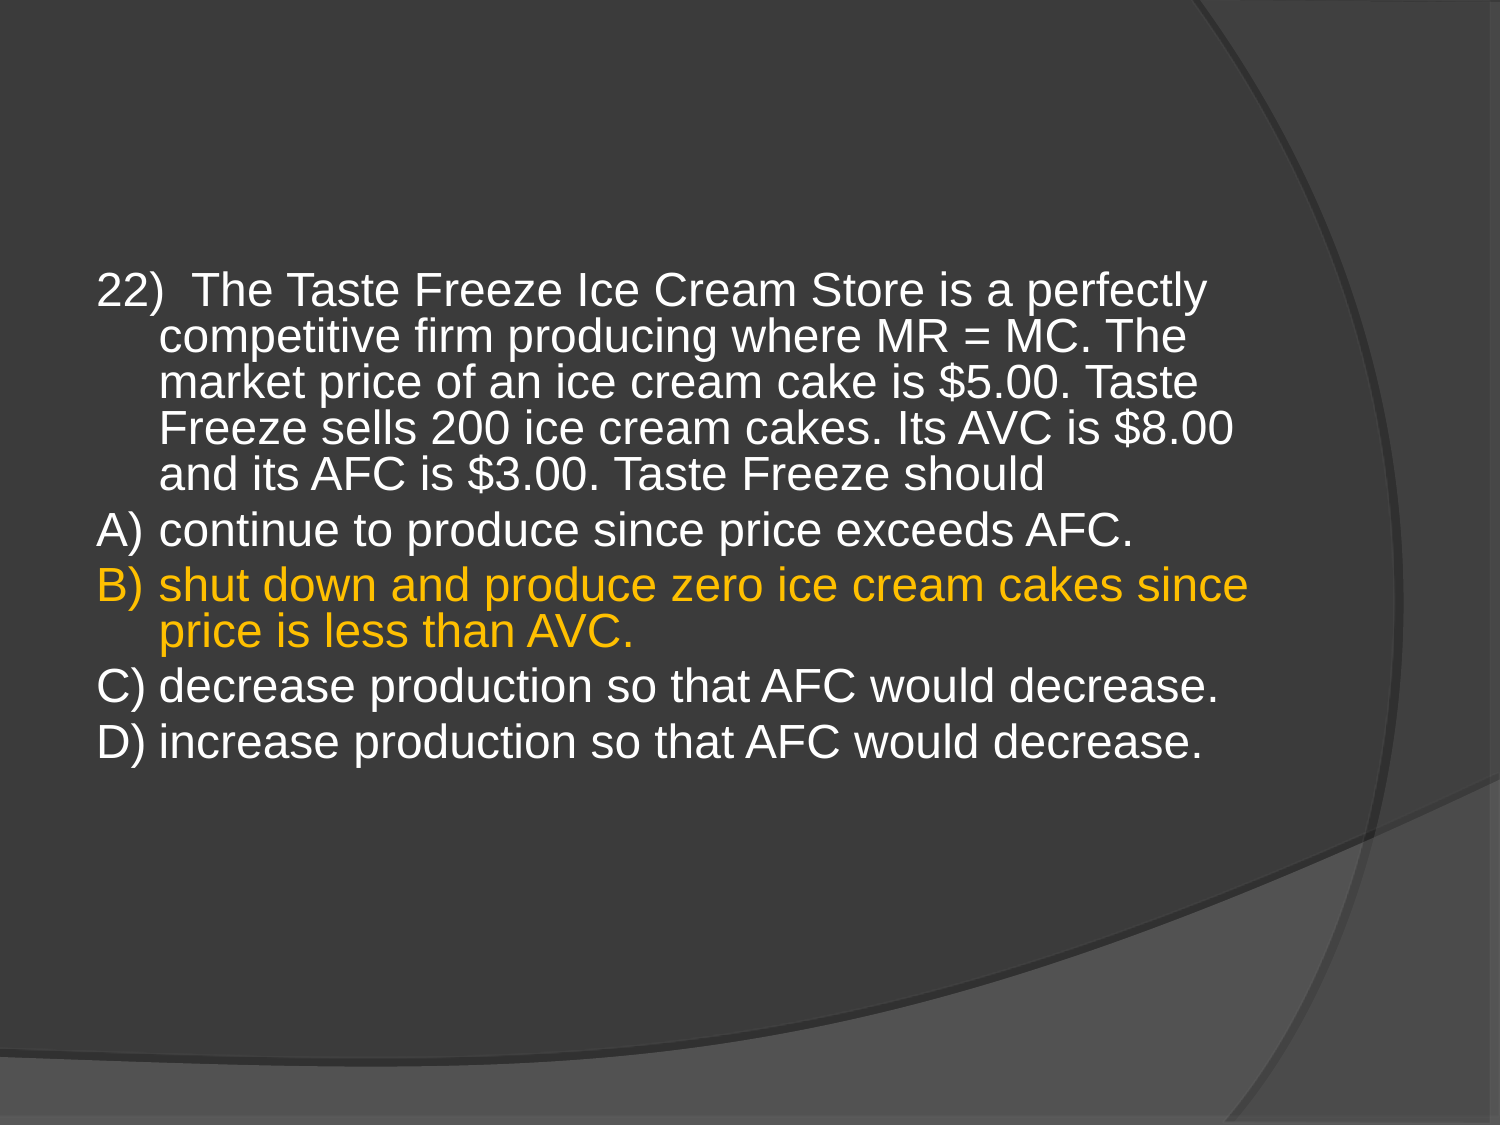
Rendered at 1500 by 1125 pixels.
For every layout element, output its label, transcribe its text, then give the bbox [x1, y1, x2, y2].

list 22) The Taste Freeze Ice Cream Store is a perfectly competitive firm producing where MR = MC. The market price of an ice cream cake is $5.00. Taste Freeze sells 200 ice cream cakes. Its AVC is $8.00 and its AFC is $3.00. Taste Freeze should A) continue to produce since price exceeds AFC. B) shut down and produce zero ice cream cakes since price is less than AVC. C) decrease production so that AFC would decrease. D) increase production so that AFC would decrease. [75, 262, 1300, 1005]
